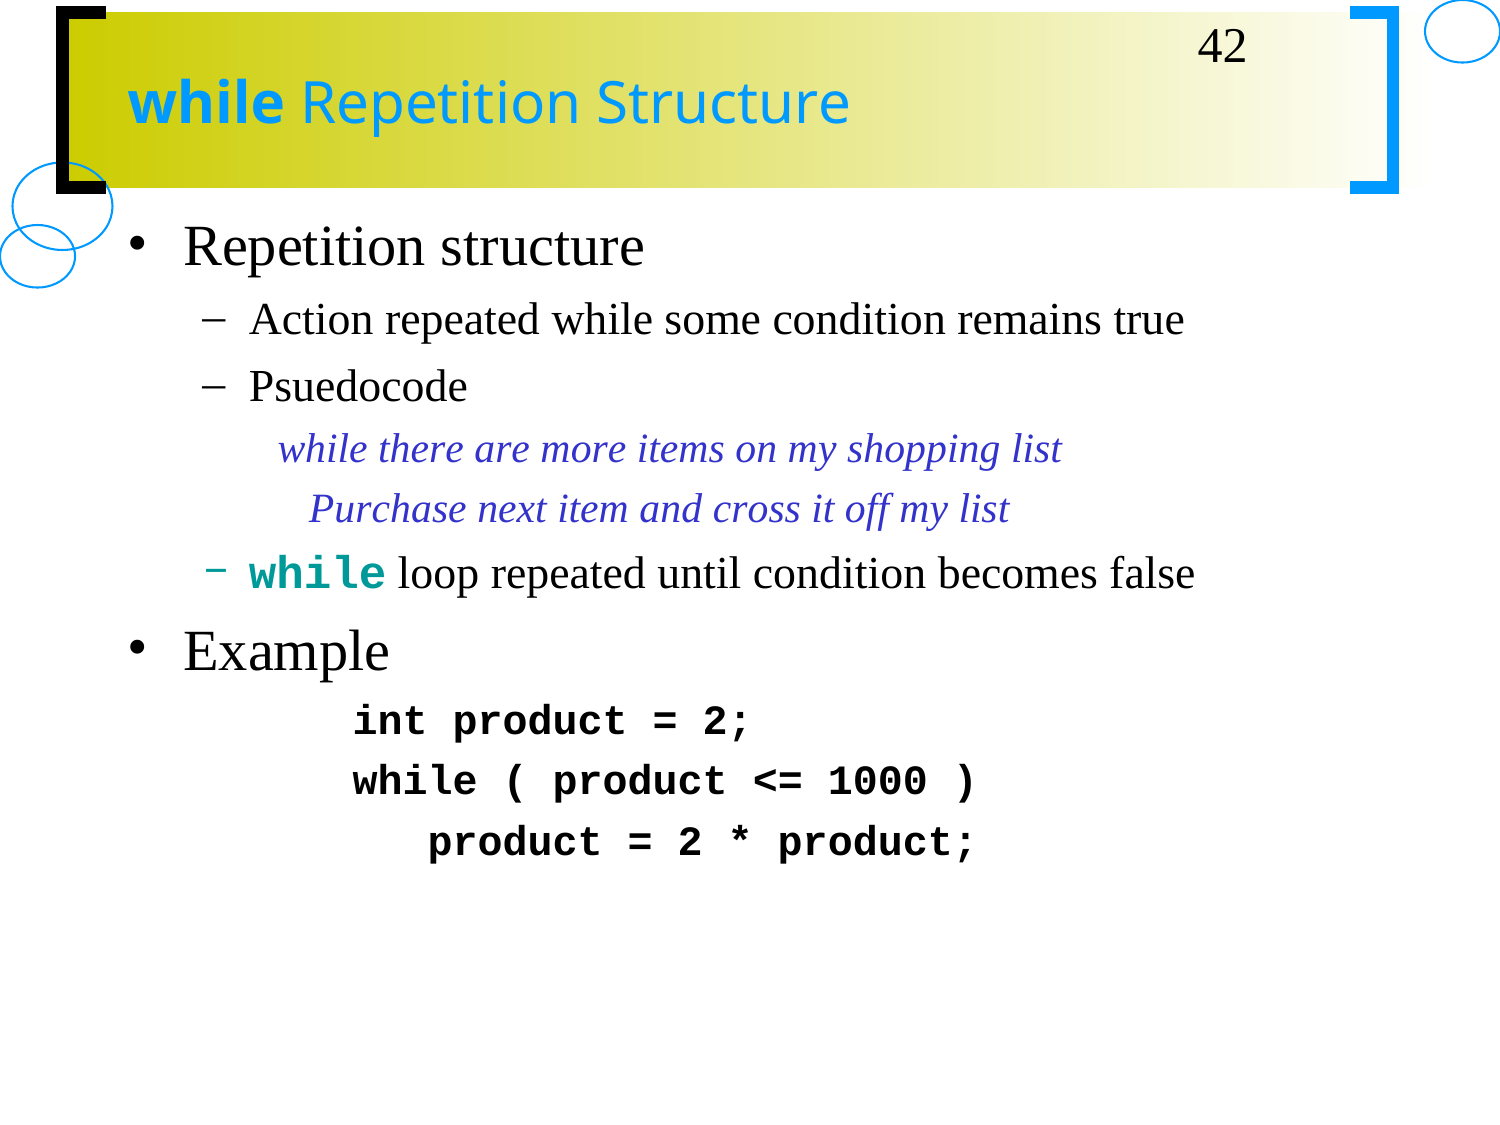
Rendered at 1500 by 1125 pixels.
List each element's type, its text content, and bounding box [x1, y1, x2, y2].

title while Repetition Structure [112, 12, 1388, 188]
list Repetition structure Action repeated while some condition remains true Psuedocode while there are more items on my shopping list Purchase next item and cross it off my list while loop repeated until condition becomes false Example int product = 2; while ( product <= 1000 ) product = 2 * product; [112, 199, 1388, 1063]
